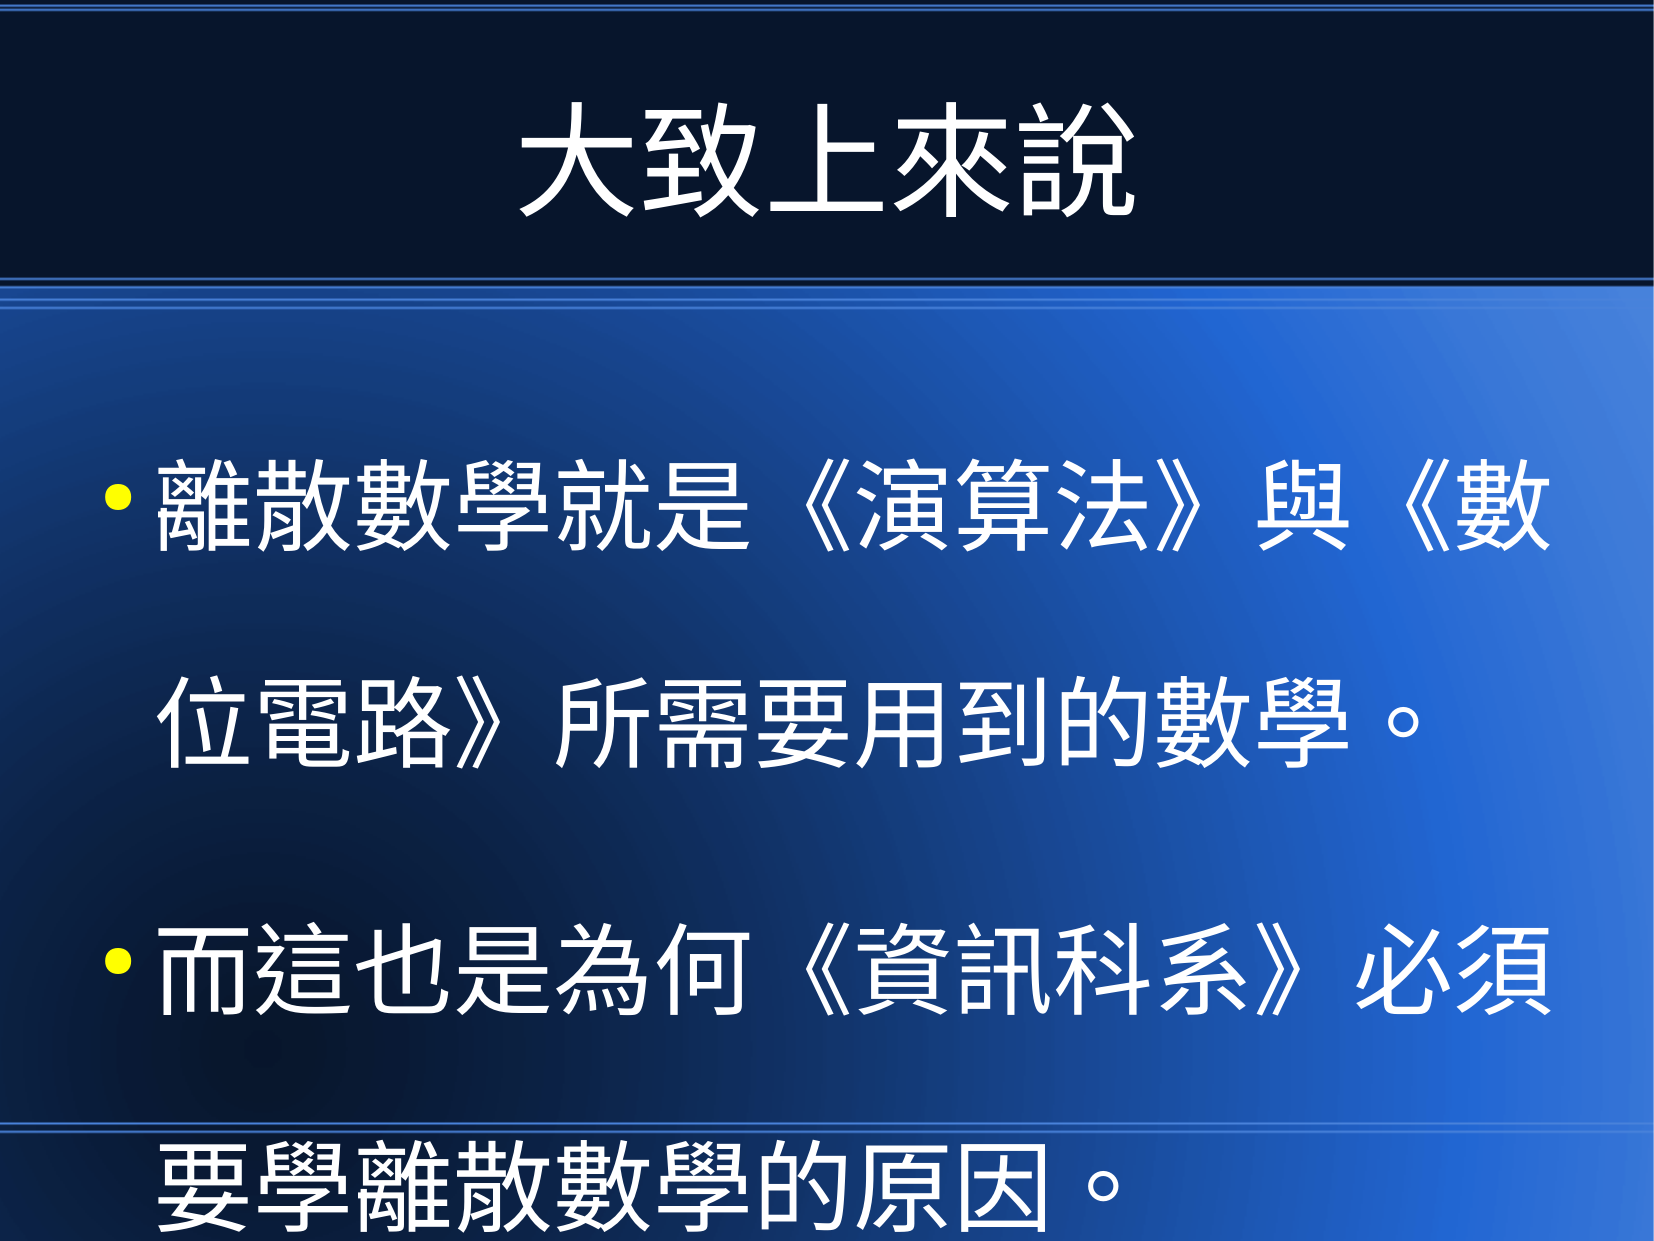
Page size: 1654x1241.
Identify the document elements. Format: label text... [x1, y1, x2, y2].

list 離散數學就是《演算法》與《數位電路》所需要用到的數學。 而這也是為何《資訊科系》必須要學離散數學的原因。 [82, 355, 1571, 1241]
picture [0, 0, 1654, 1241]
title 大致上來說 [82, 49, 1571, 257]
